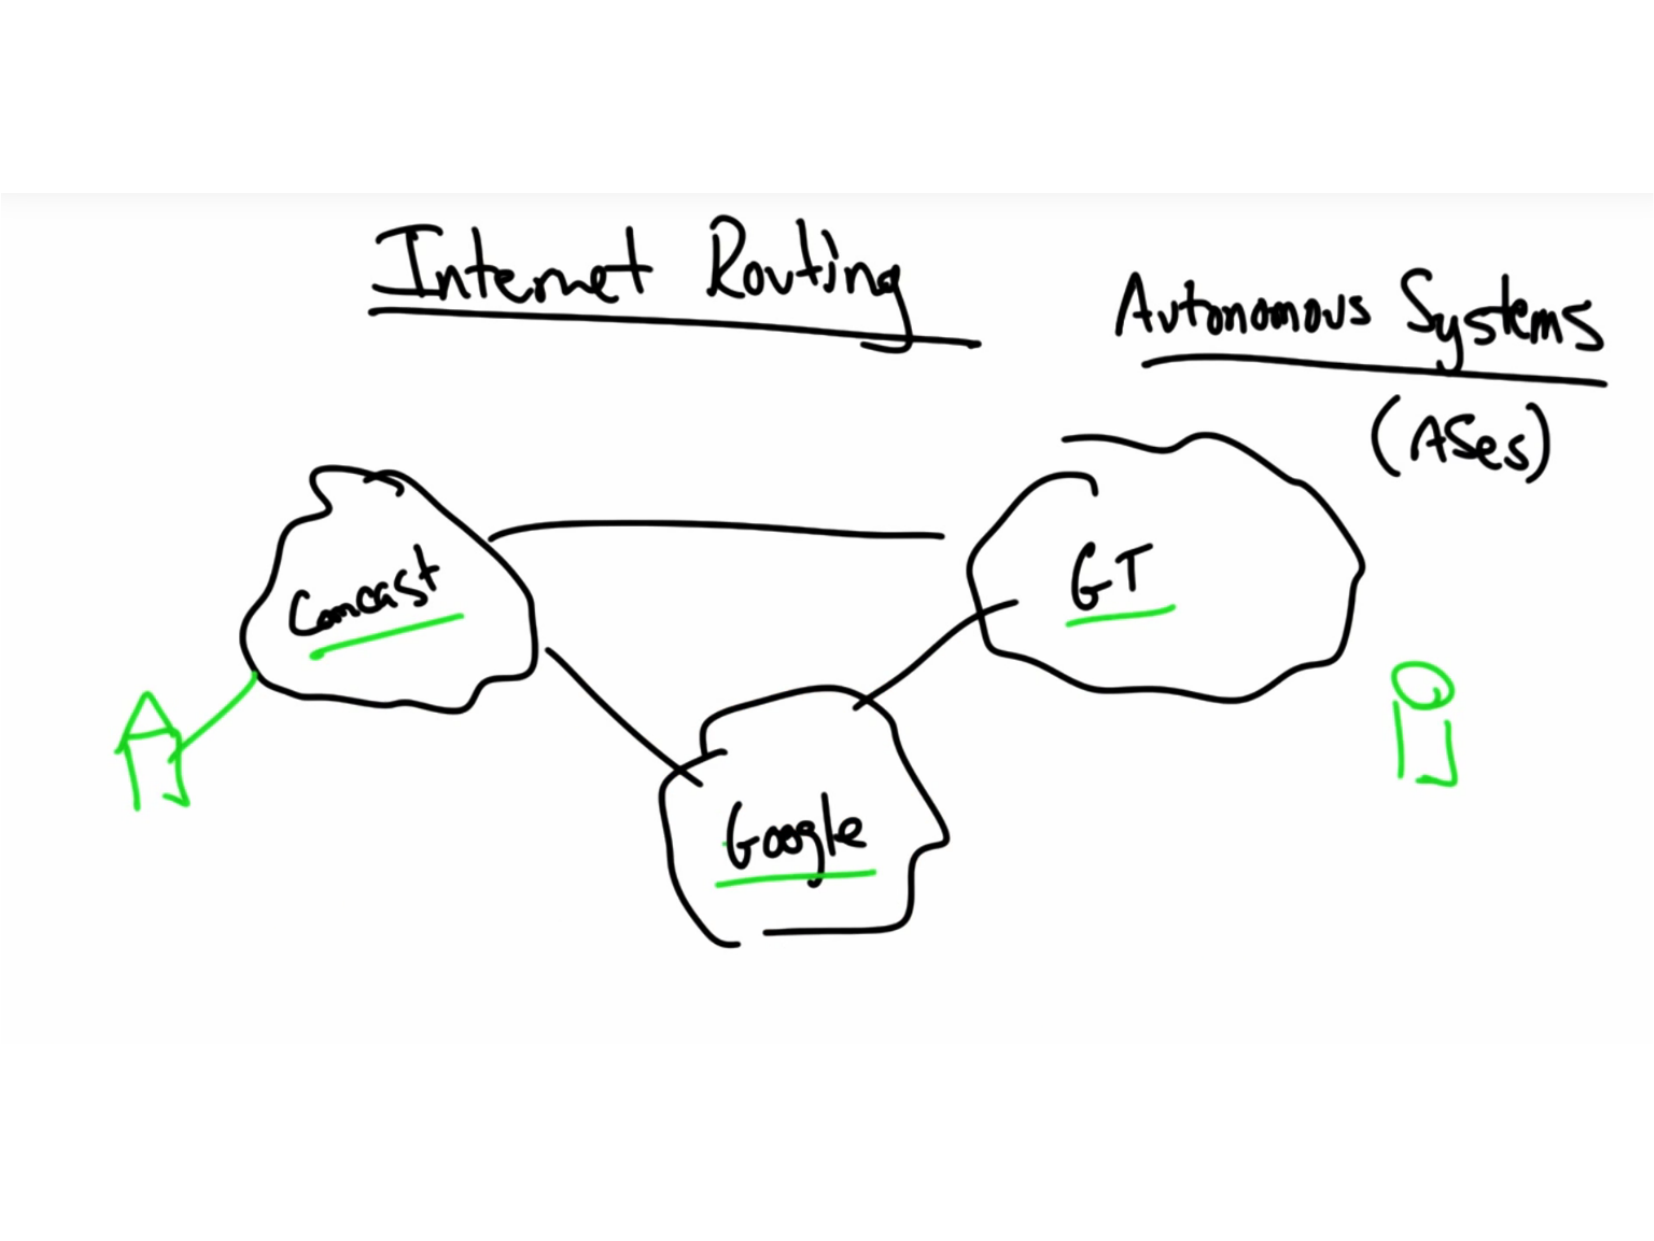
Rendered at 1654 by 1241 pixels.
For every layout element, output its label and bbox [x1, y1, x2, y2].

picture [1, 193, 1654, 1045]
